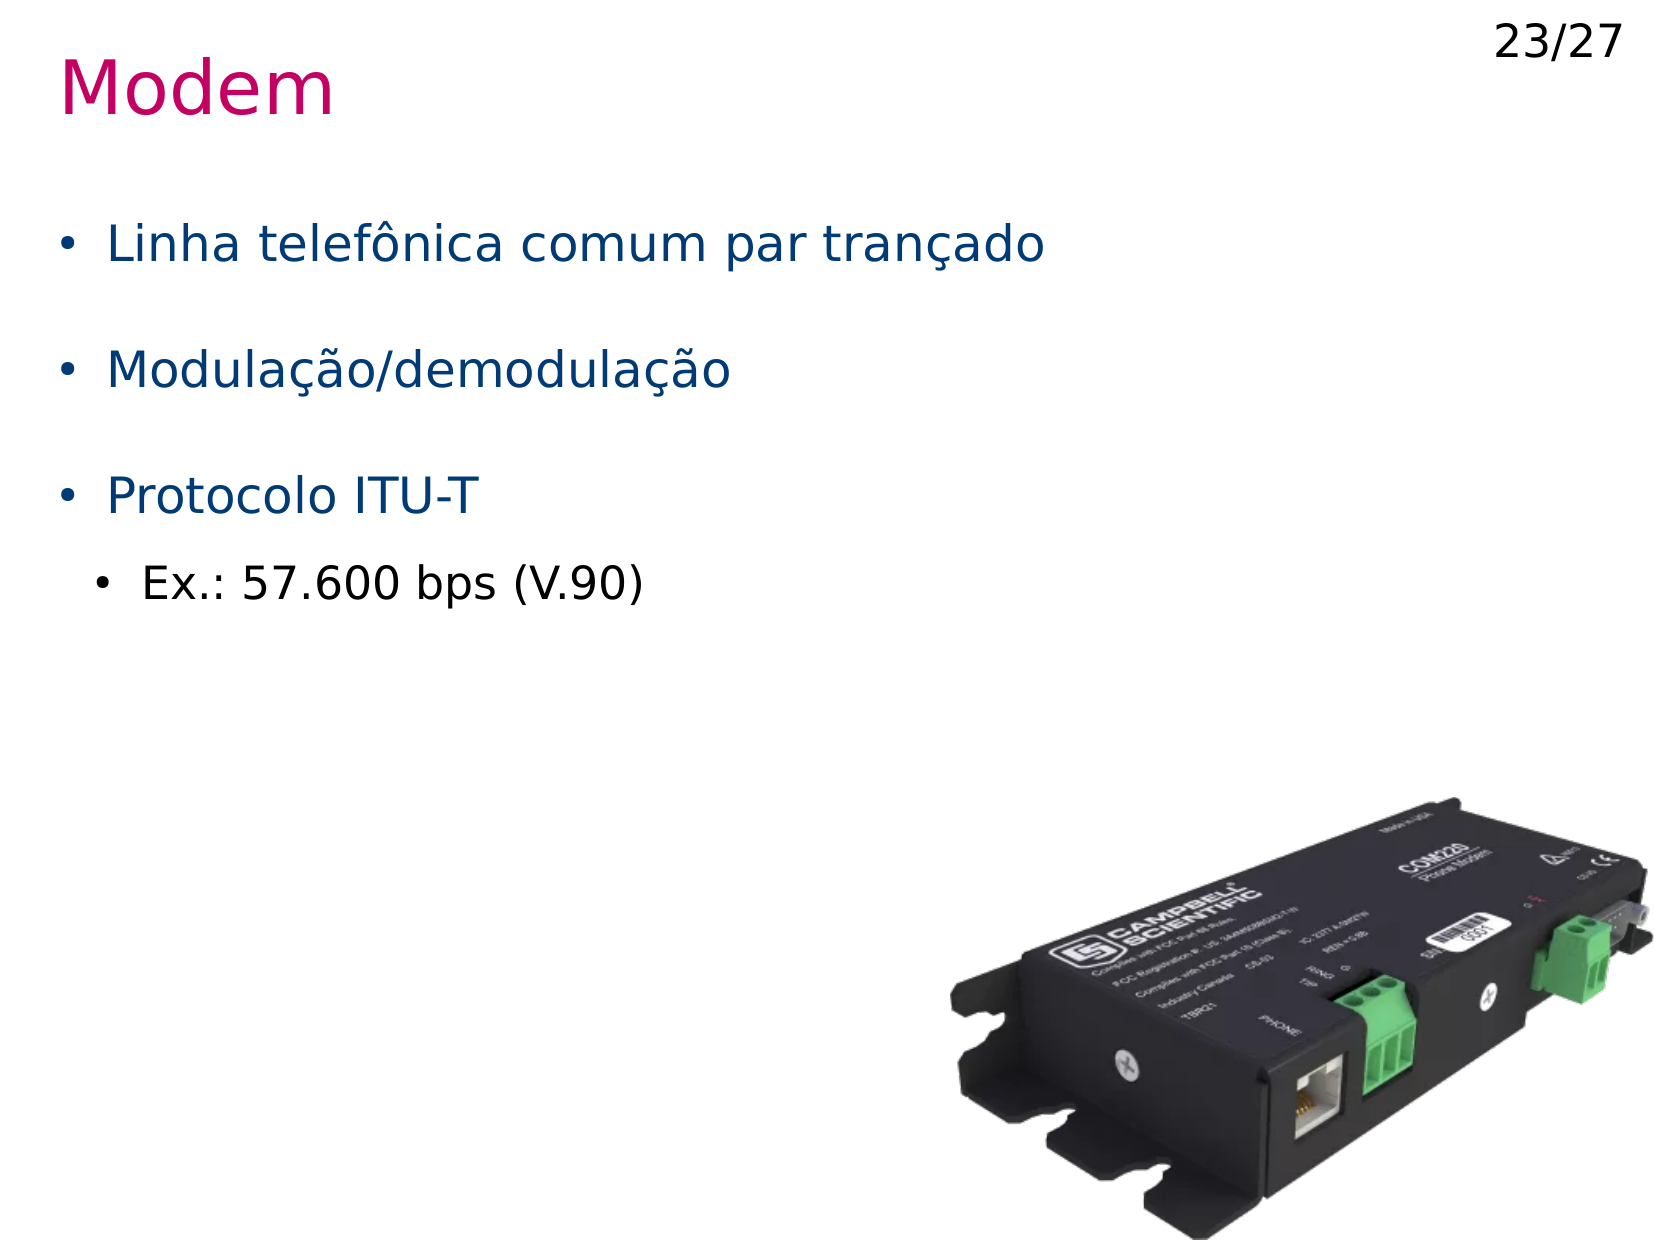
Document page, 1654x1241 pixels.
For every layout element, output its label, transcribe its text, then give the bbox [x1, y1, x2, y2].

list Linha telefônica comum par trançado Modulação/demodulação Protocolo ITU-T Ex.: 57.600 bps (V.90) [59, 206, 1625, 1211]
title Modem [59, 29, 1625, 148]
picture [950, 797, 1654, 1240]
